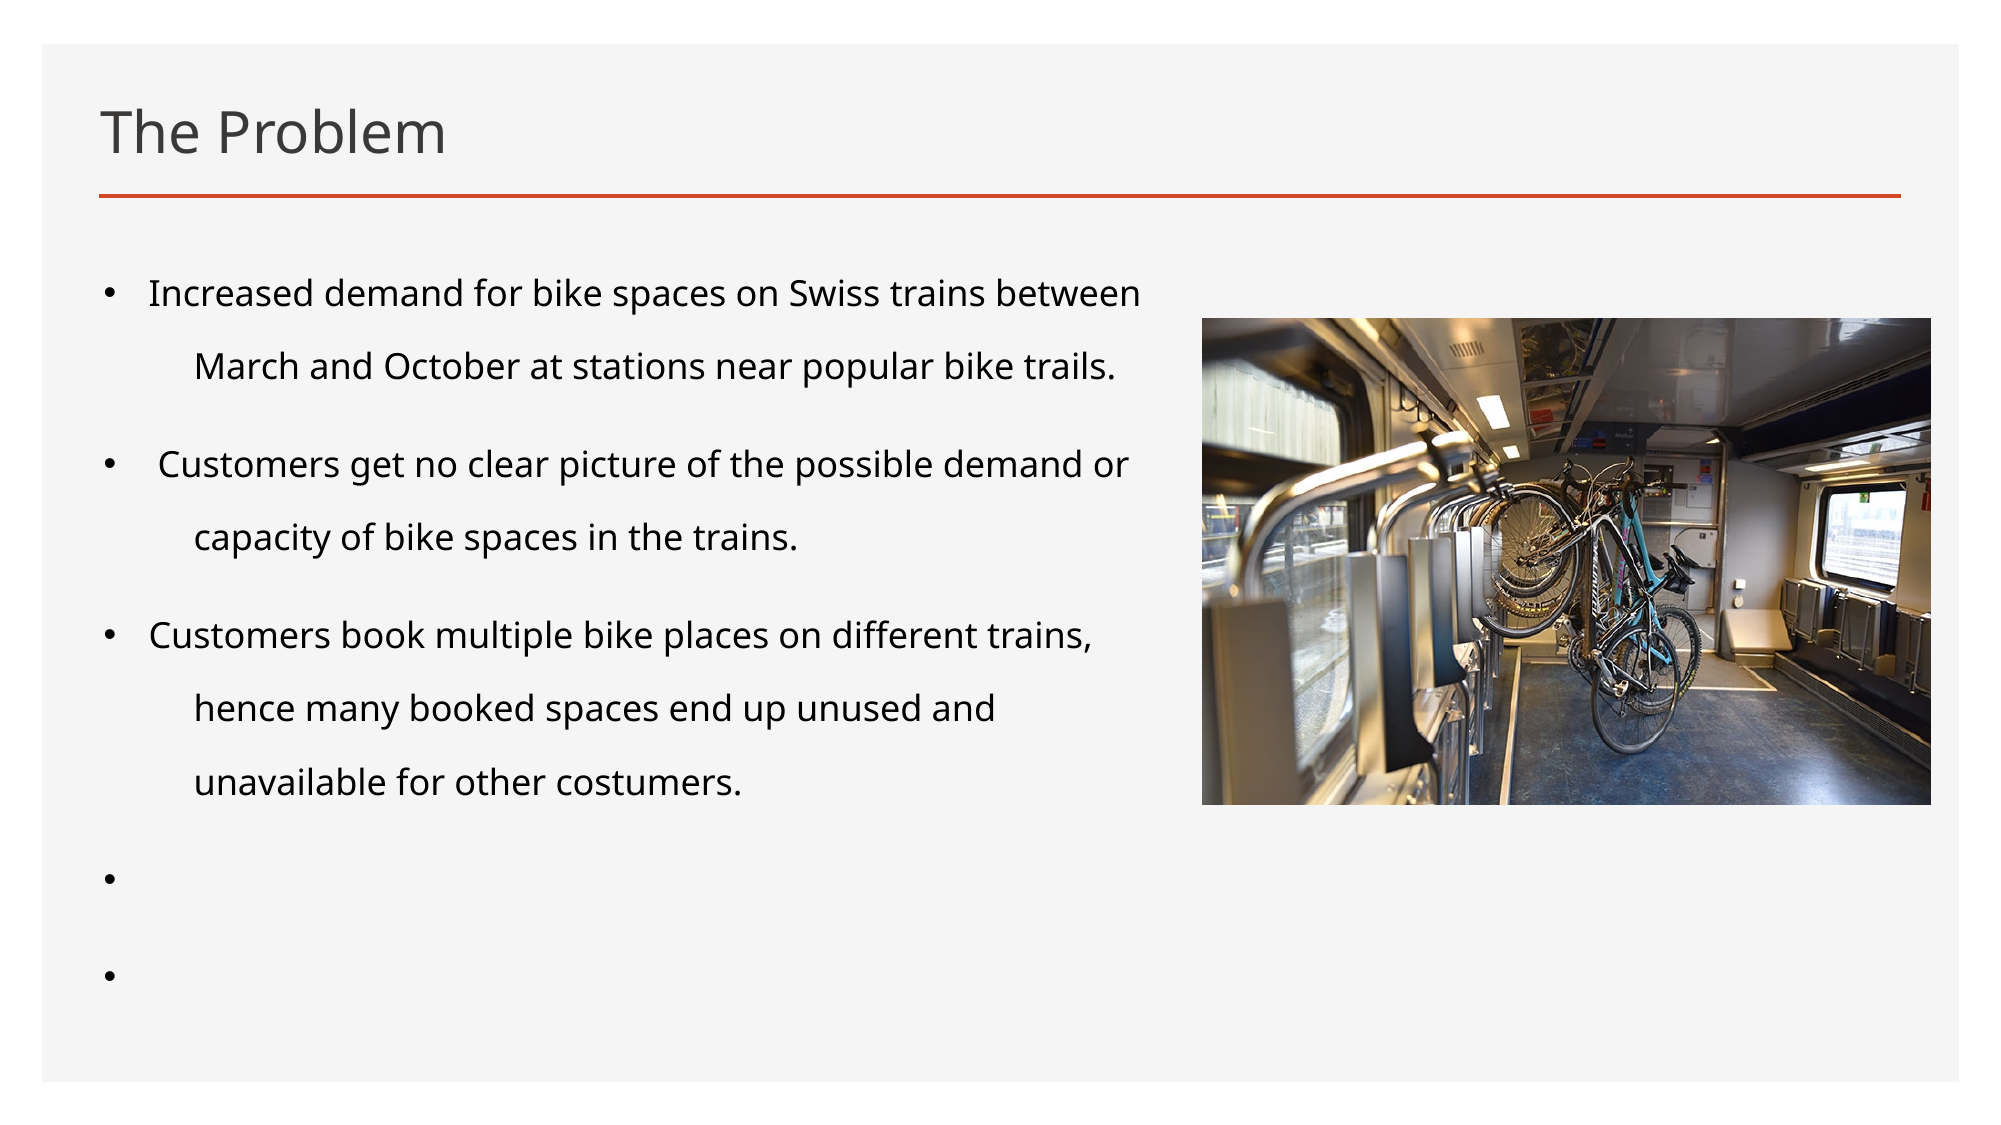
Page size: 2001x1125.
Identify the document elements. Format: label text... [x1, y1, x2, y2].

list Increased demand for bike spaces on Swiss trains between March and October at stations near popular bike trails. Customers get no clear picture of the possible demand or capacity of bike spaces in the trains. Customers book multiple bike places on different trains, hence many booked spaces end up unused and unavailable for other costumers. [88, 235, 1159, 889]
picture [1202, 318, 1931, 805]
title The Problem [85, 73, 1214, 179]
